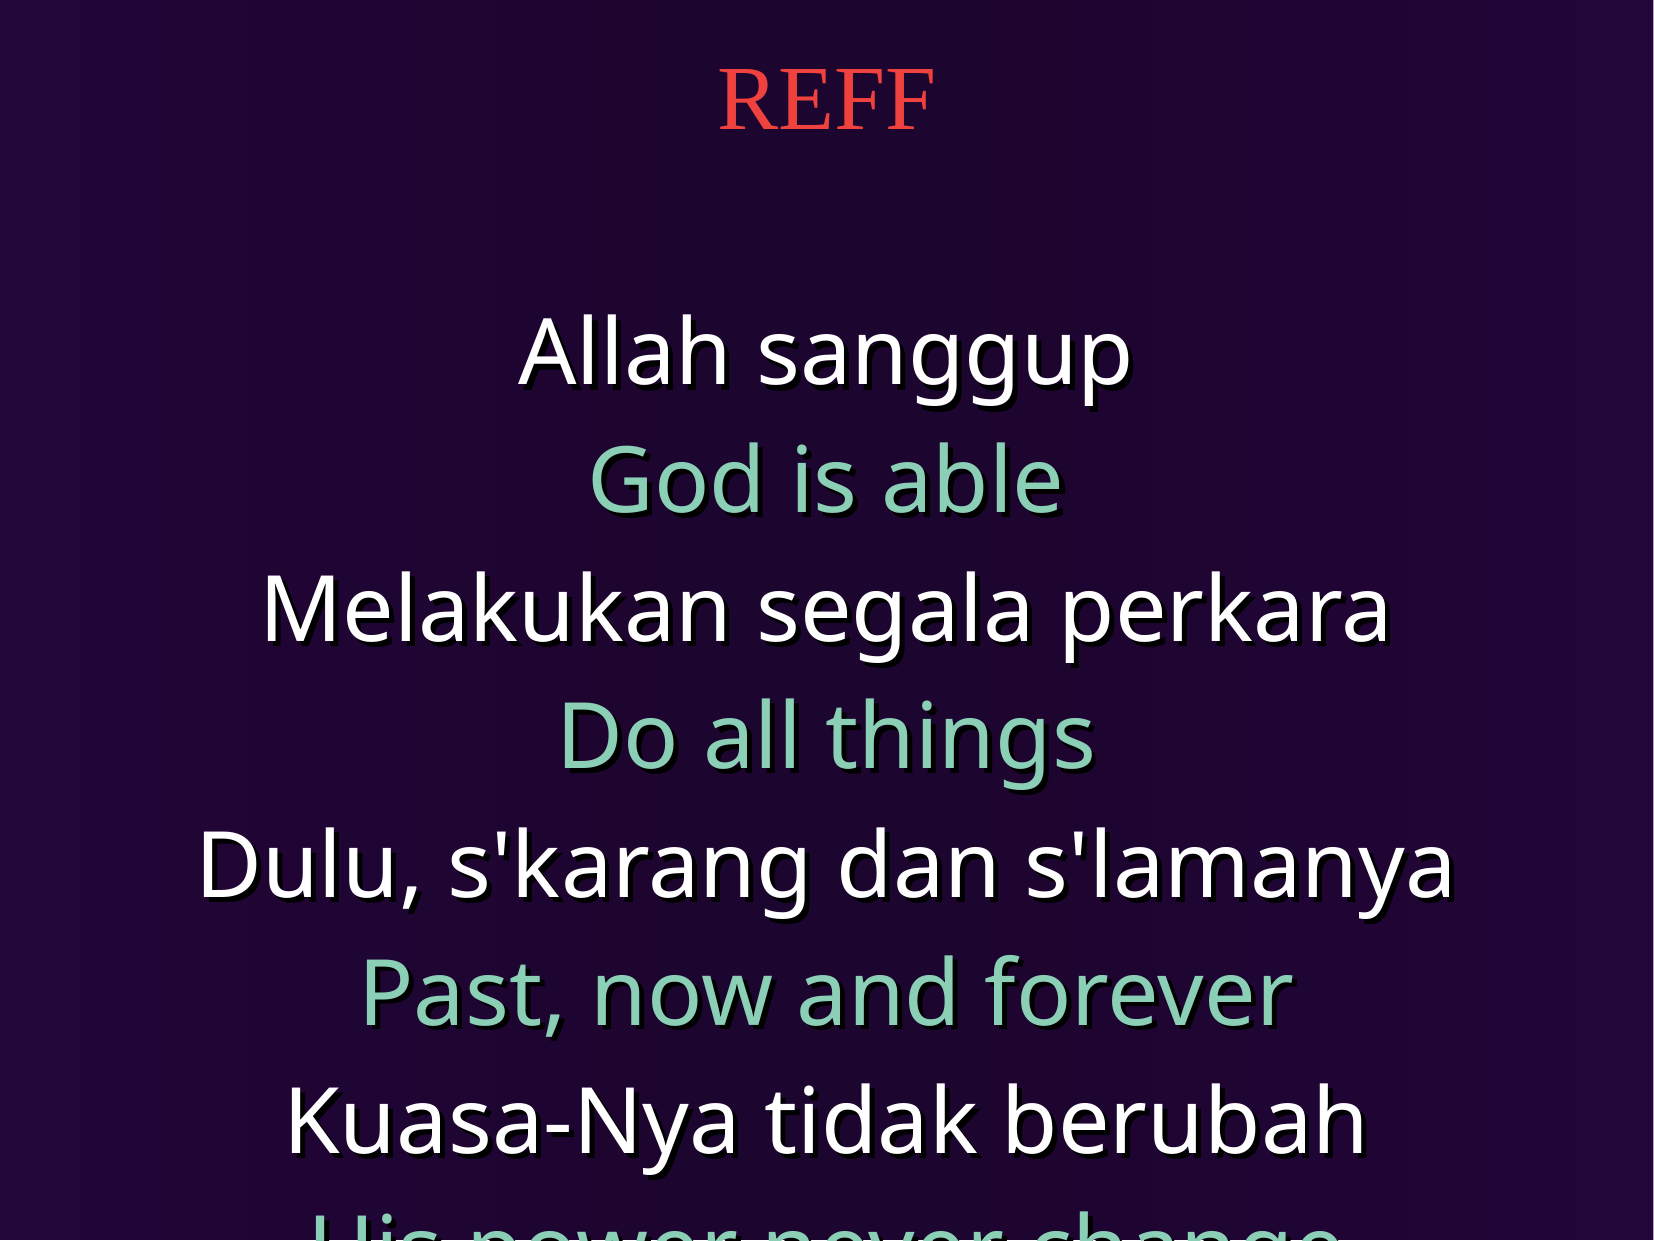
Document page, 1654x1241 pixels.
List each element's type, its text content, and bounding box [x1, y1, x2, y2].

text_box God is able Do all things Past, now and forever His power never change [0, 279, 1654, 1232]
text_box REFF [0, 40, 1654, 277]
